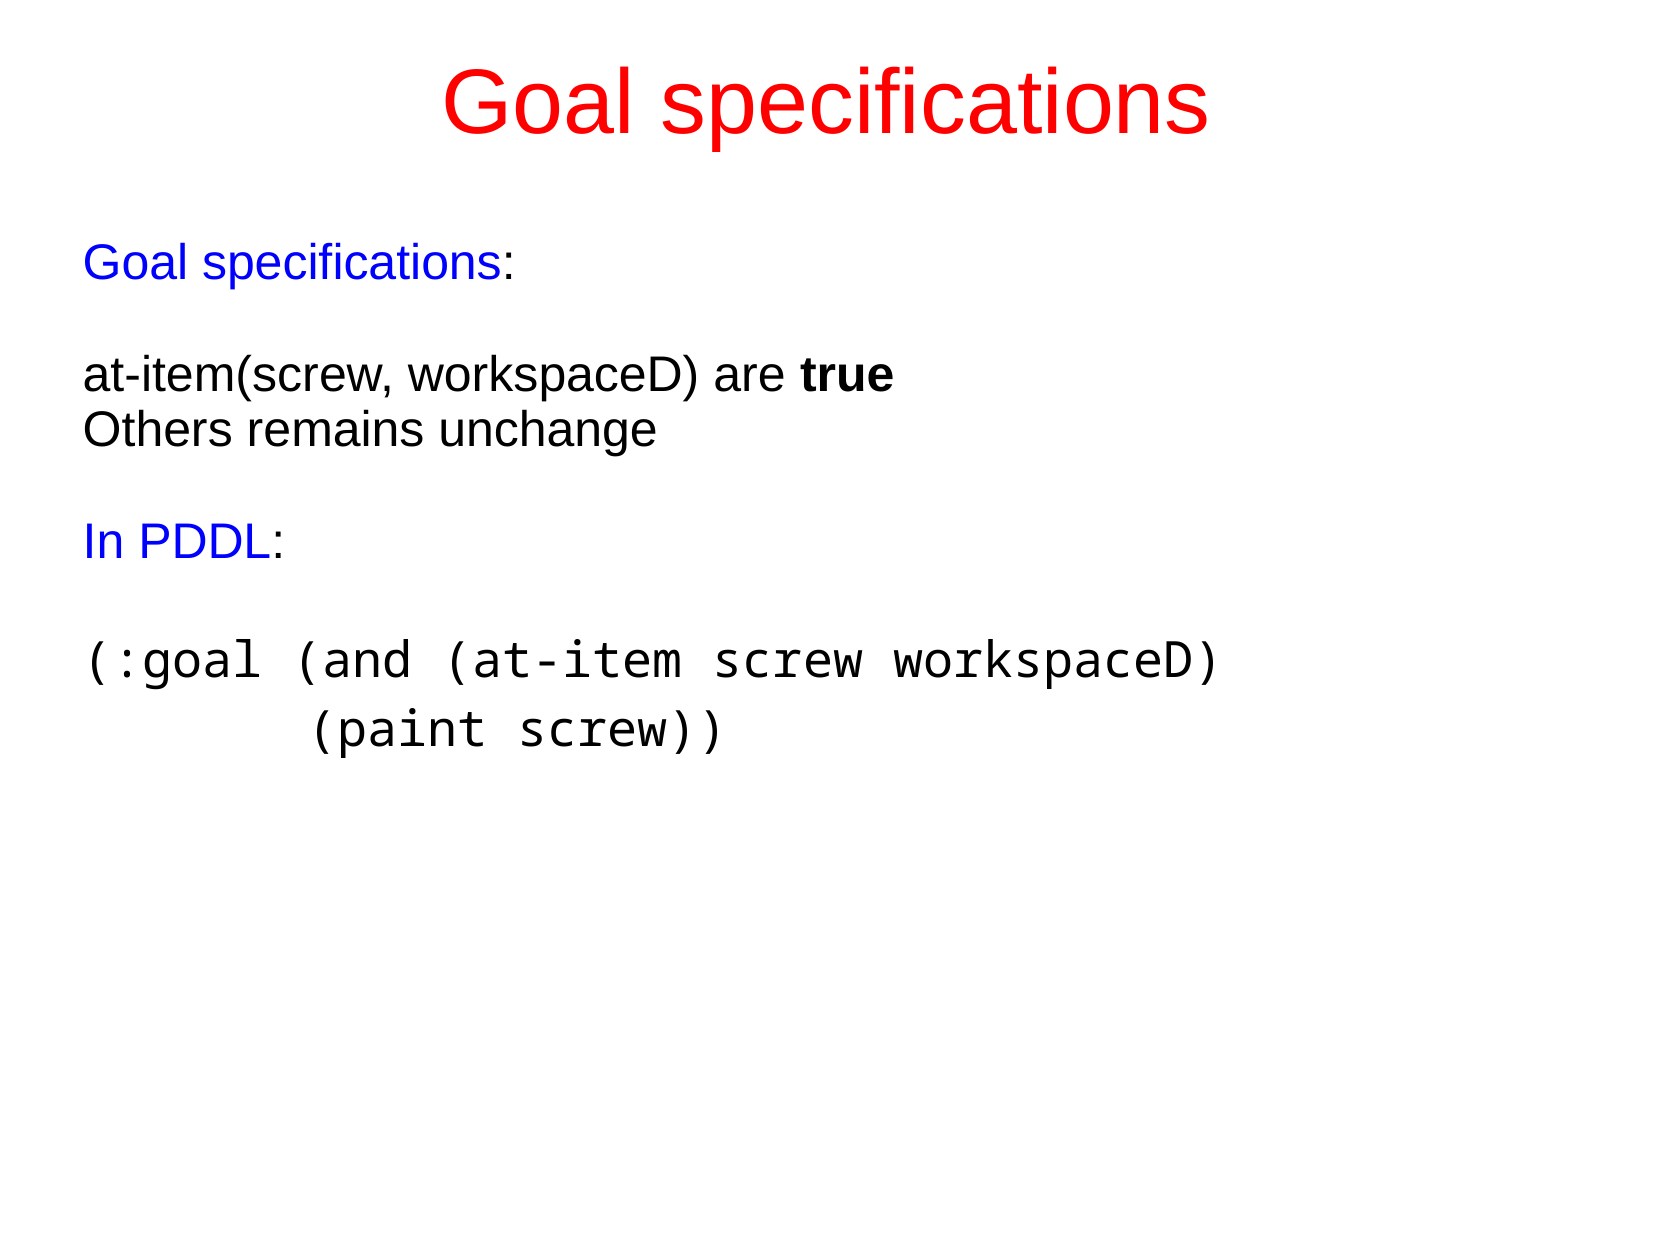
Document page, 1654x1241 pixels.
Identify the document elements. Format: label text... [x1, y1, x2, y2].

title Goal specifications [82, 49, 1571, 257]
subtitle Goal specifications: at-item(screw, workspaceD) are true Others remains unchange In PDDL: (:goal (and (at-item screw workspaceD) (paint screw)) [82, 234, 1538, 954]
